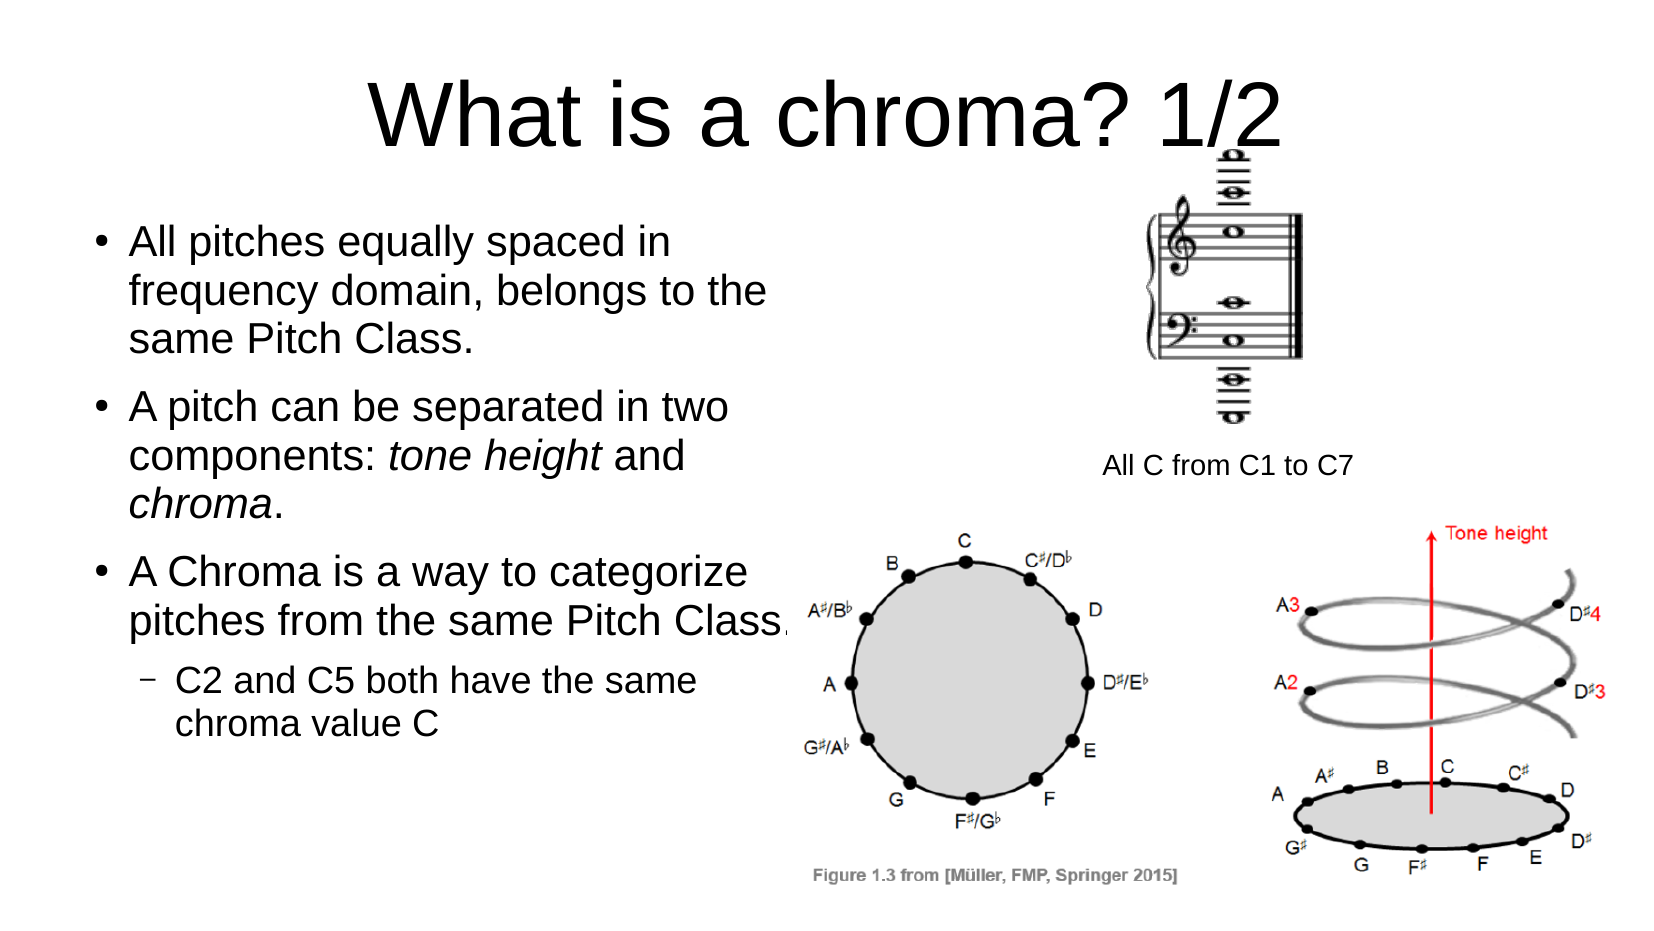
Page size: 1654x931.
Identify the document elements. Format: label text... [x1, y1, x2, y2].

title What is a chroma? 1/2 [82, 37, 1571, 193]
list All pitches equally spaced in frequency domain, belongs to the same Pitch Class. A pitch can be separated in two components: tone height and chroma. A Chroma is a way to categorize pitches from the same Pitch Class. C2 and C5 both have the same chroma value C [82, 217, 809, 758]
picture [1146, 149, 1303, 424]
picture [787, 508, 1630, 901]
text_box All C from C1 to C7 [1087, 441, 1378, 490]
